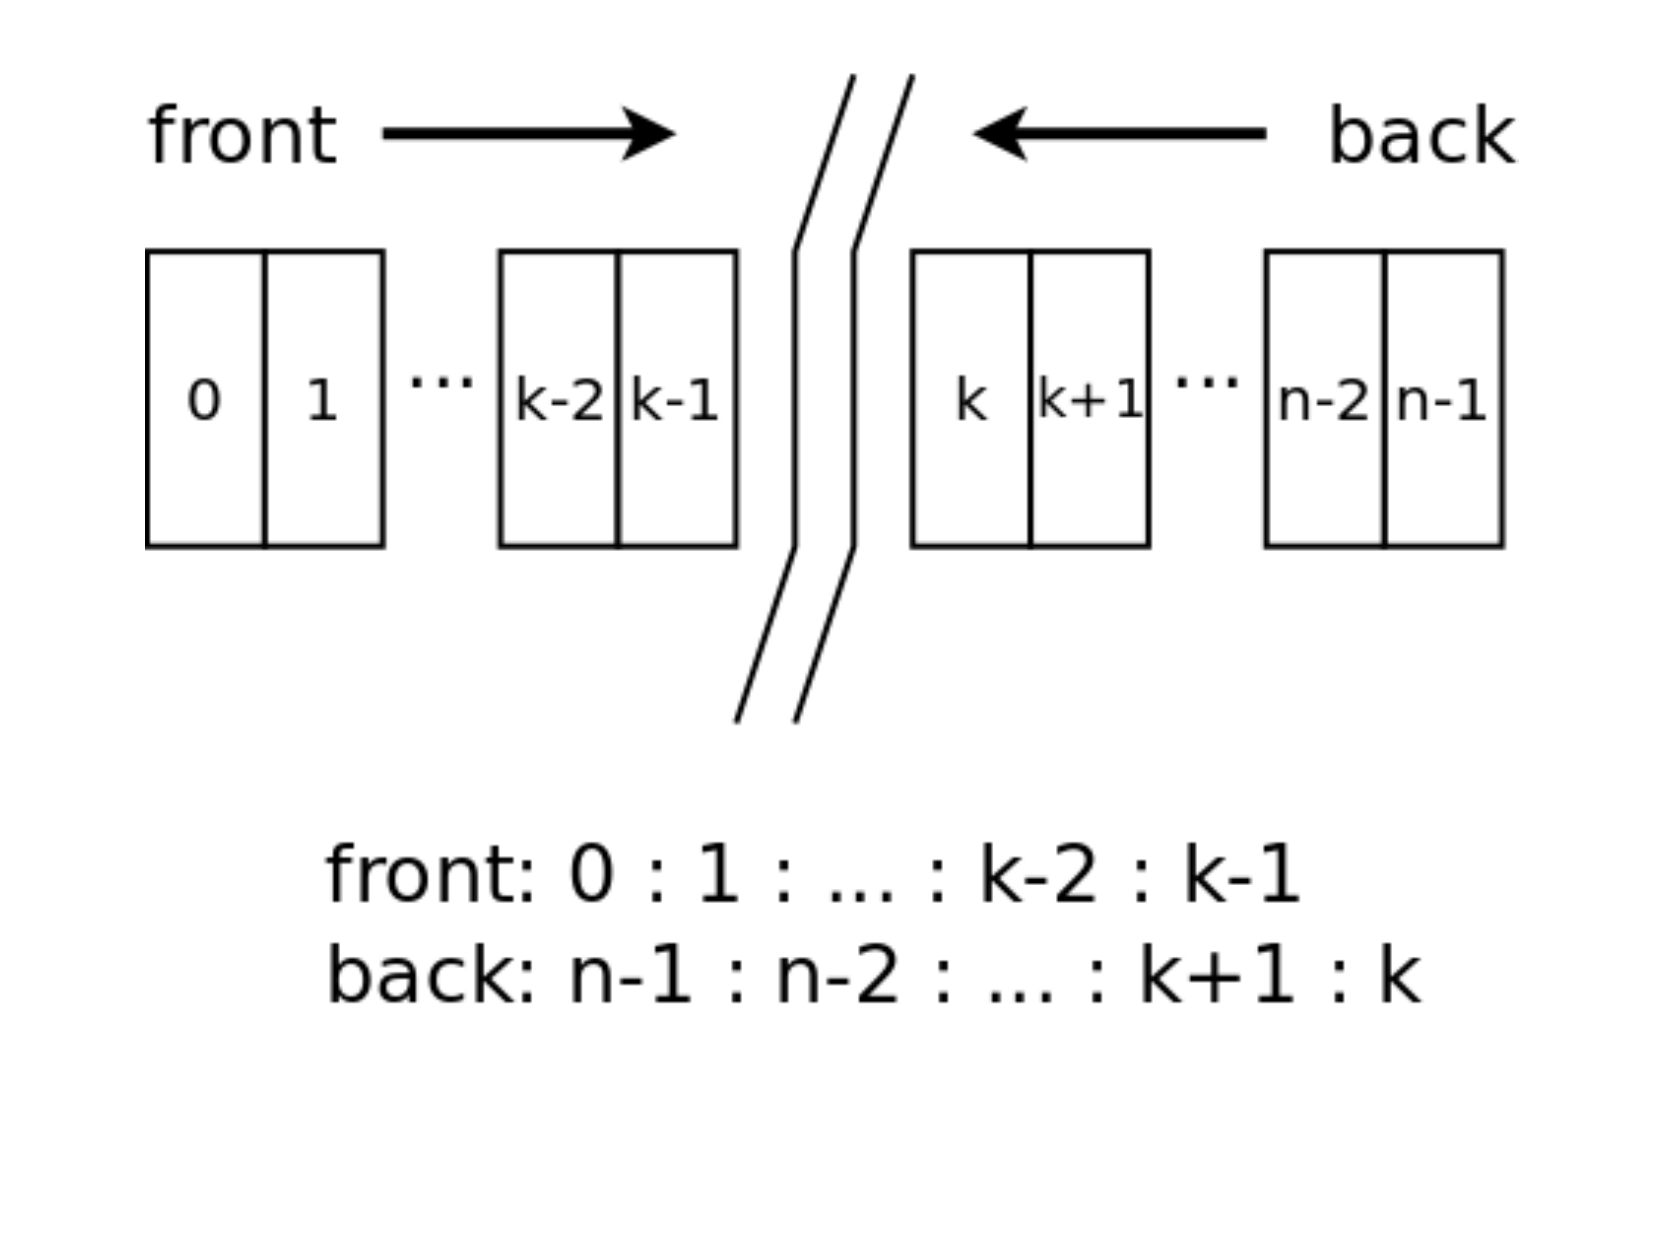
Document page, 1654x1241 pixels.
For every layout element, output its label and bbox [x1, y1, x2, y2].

picture [145, 72, 1519, 1021]
